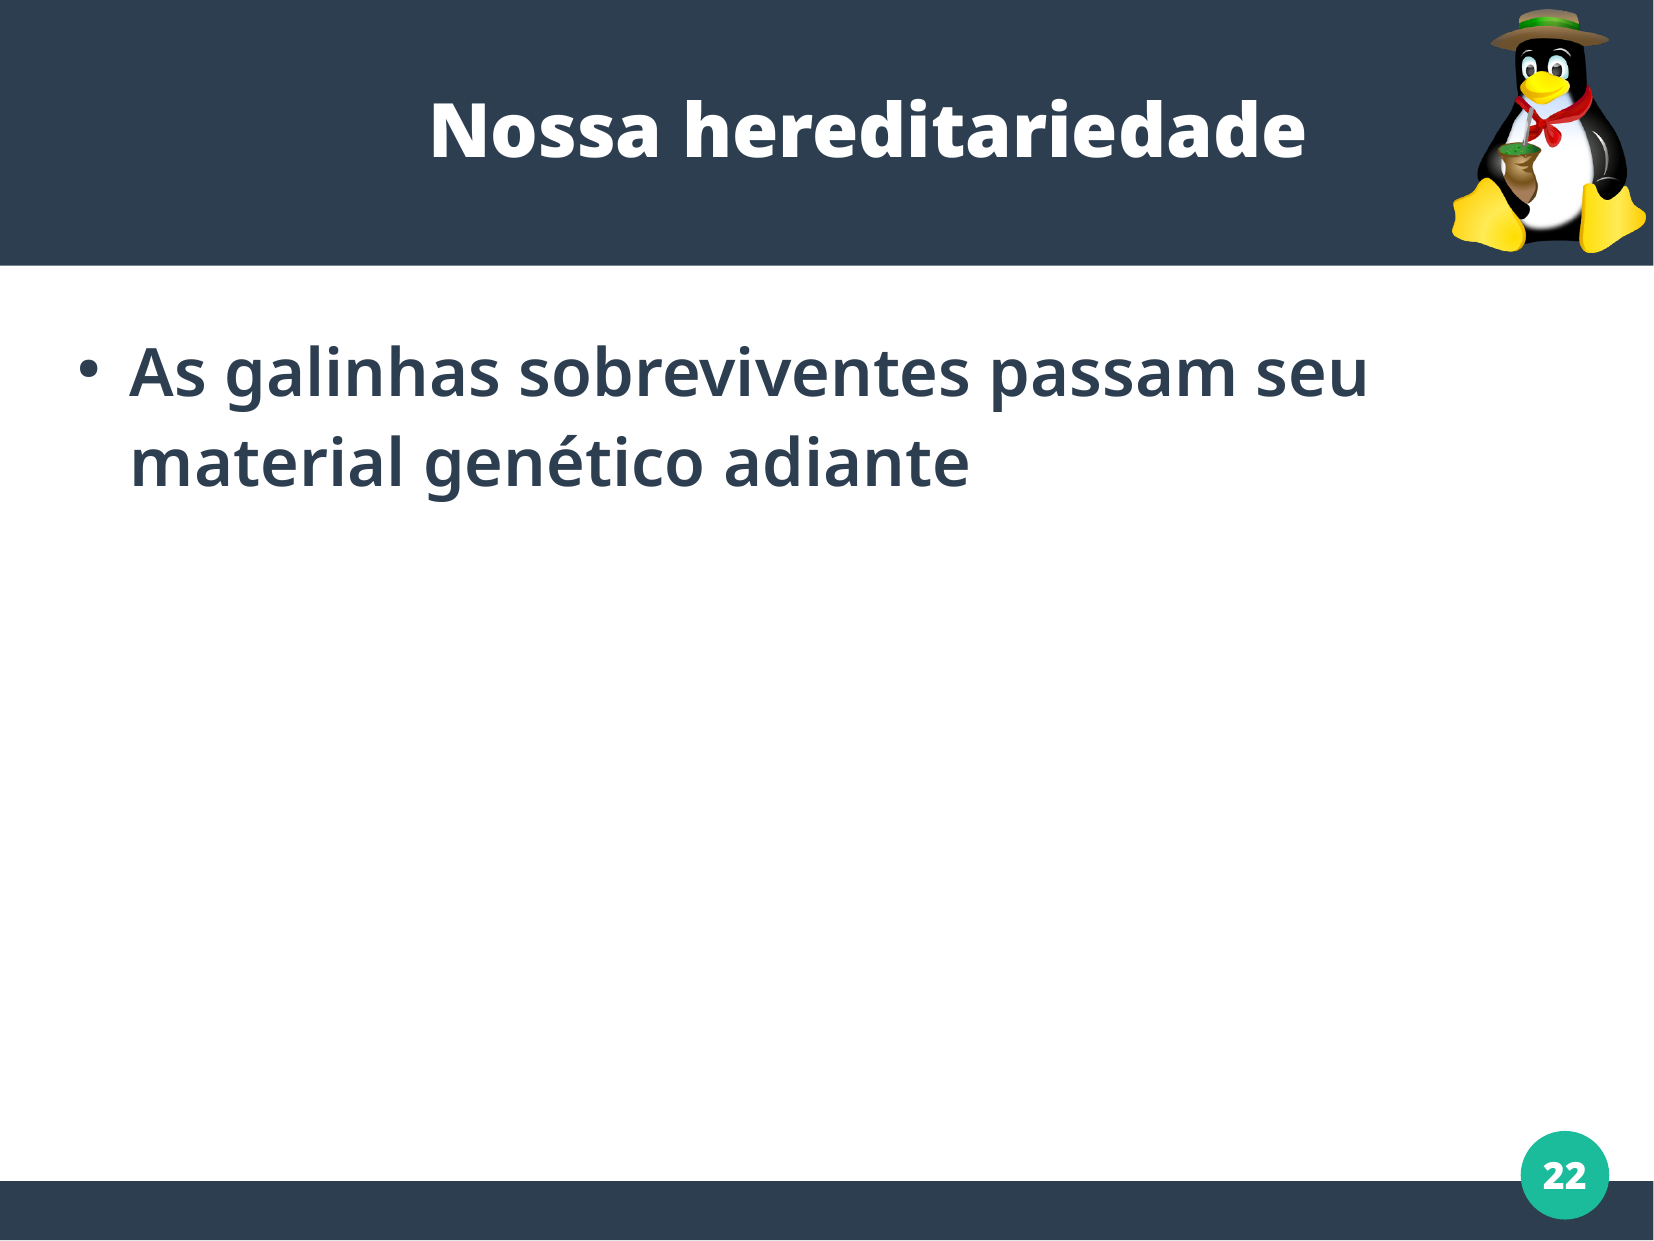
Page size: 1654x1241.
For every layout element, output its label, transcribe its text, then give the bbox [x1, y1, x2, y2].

picture [1452, 9, 1646, 253]
title Nossa hereditariedade [59, 49, 1452, 207]
list As galinhas sobreviventes passam seu material genético adiante [59, 324, 1595, 1152]
